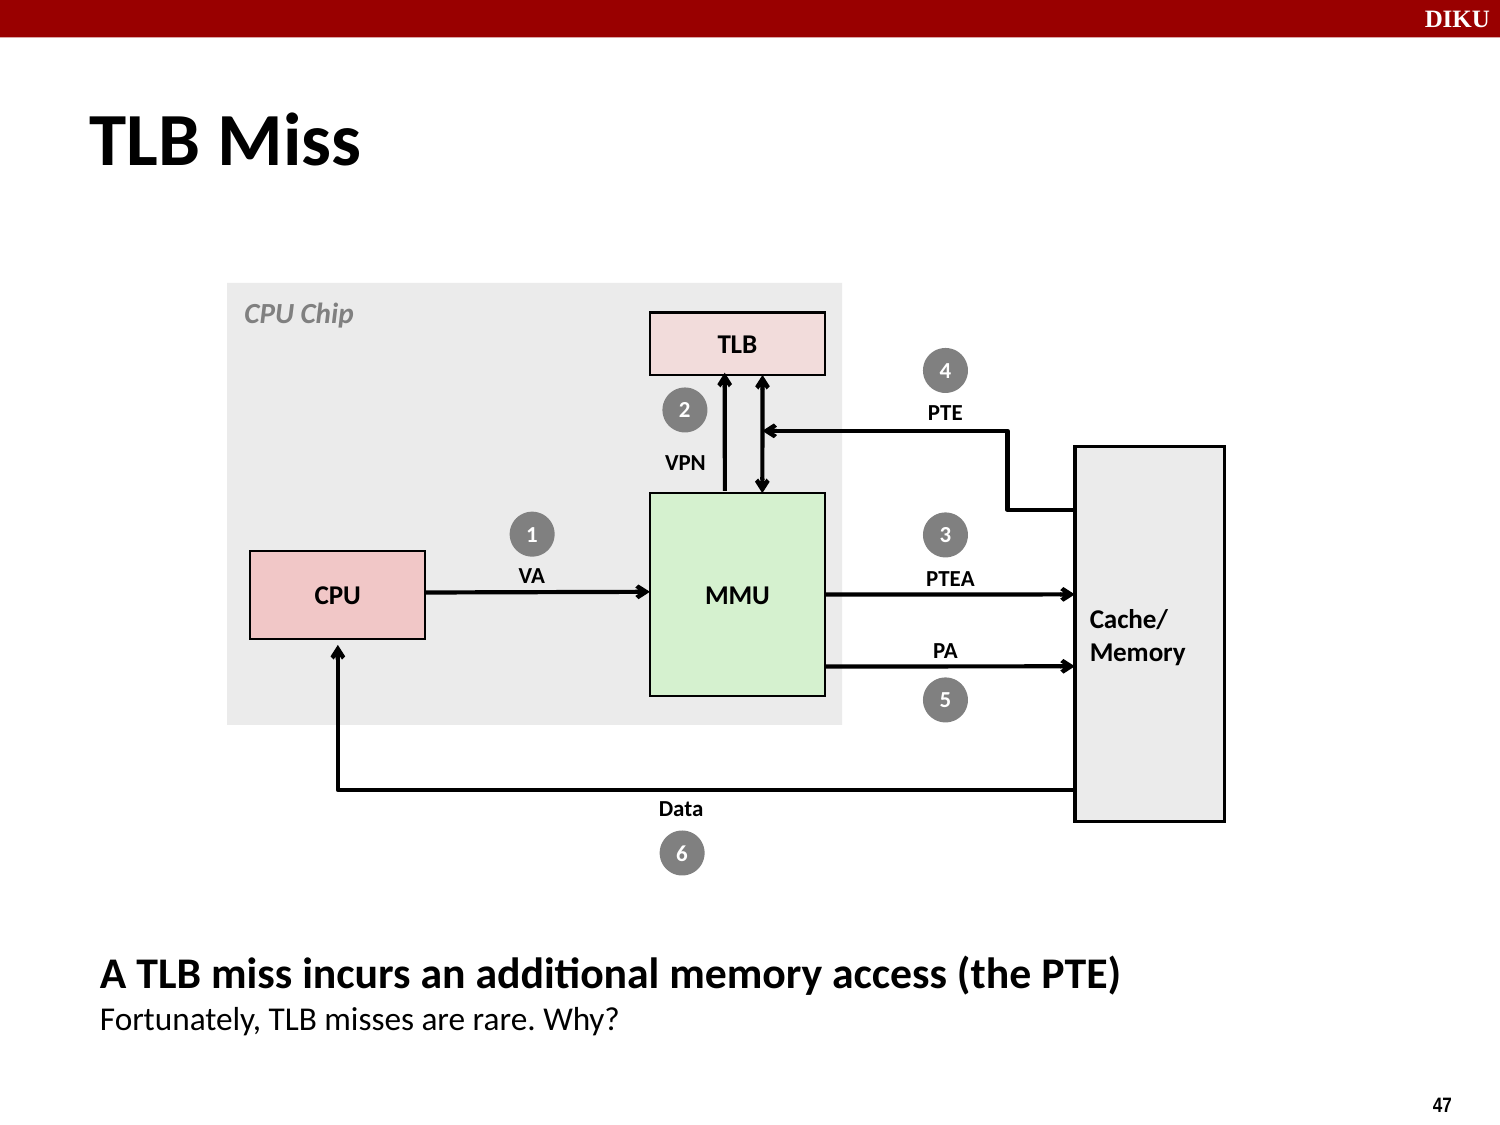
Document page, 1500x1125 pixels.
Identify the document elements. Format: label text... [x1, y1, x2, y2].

text_box PTE [908, 433, 983, 438]
text_box 3 [922, 512, 968, 558]
text_box PTEA [904, 552, 997, 592]
text_box PTE [908, 387, 983, 429]
text_box 2 [662, 387, 708, 433]
text_box 1 [509, 511, 555, 557]
text_box TLB Miss [75, 71, 1500, 200]
text_box TLB [649, 312, 825, 375]
text_box PA [915, 669, 976, 676]
text_box 5 [922, 677, 968, 723]
text_box 4 [922, 347, 968, 393]
text_box Data [637, 792, 725, 834]
text_box [764, 433, 843, 592]
text_box PTEA [904, 597, 997, 604]
text_box CPU Chip [229, 287, 400, 348]
text_box [826, 597, 843, 664]
text_box VA [500, 550, 564, 601]
text_box A TLB miss incurs an additional memory access (the PTE) Fortunately, TLB misses are rare. Why? [85, 937, 1350, 1088]
text_box VPN [644, 437, 727, 488]
text_box CPU [250, 551, 426, 639]
text_box Cache/ Memory [1074, 446, 1225, 822]
text_box MMU [650, 493, 826, 697]
text_box Data [637, 783, 725, 788]
text_box 6 [659, 830, 705, 876]
text_box [227, 282, 843, 725]
text_box PA [915, 624, 976, 664]
